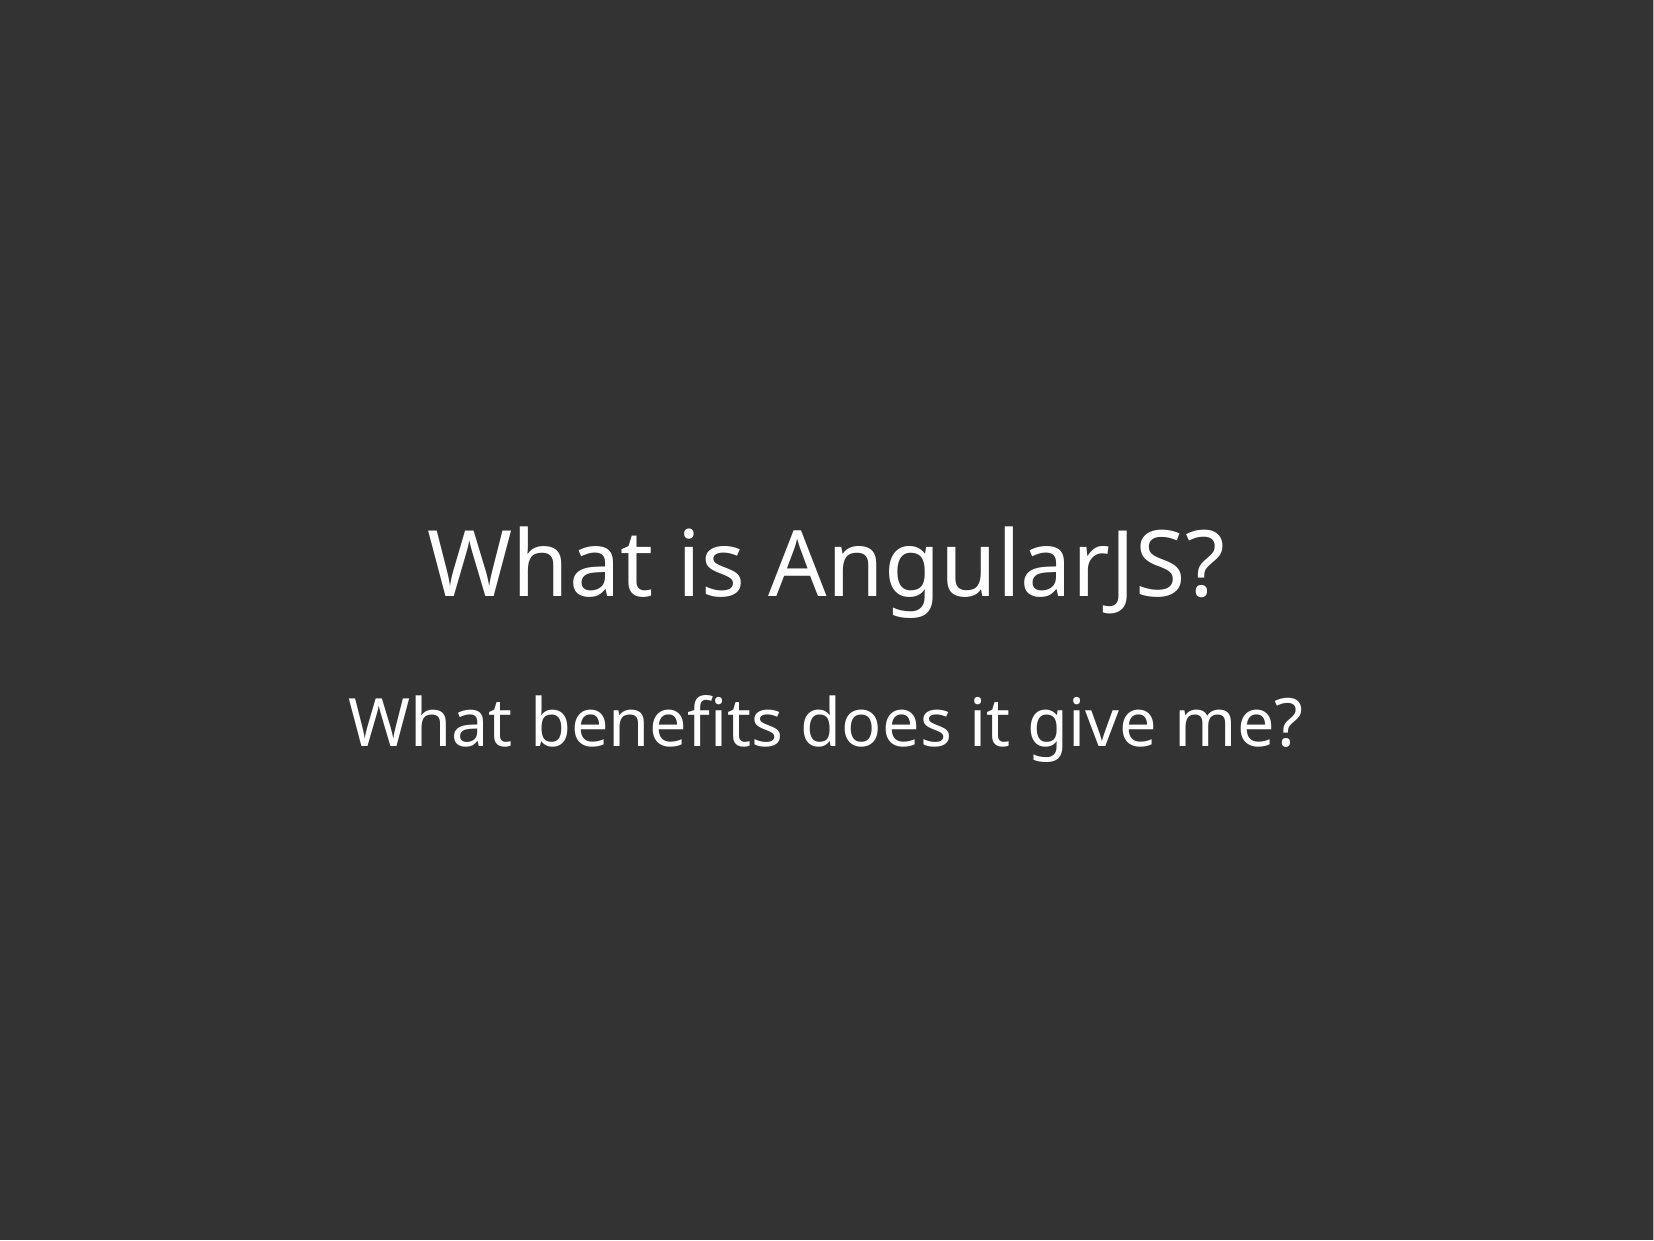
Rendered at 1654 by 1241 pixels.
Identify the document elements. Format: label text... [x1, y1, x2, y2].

title What is AngularJS? [82, 457, 1571, 616]
title What benefits does it give me? [82, 616, 1571, 824]
